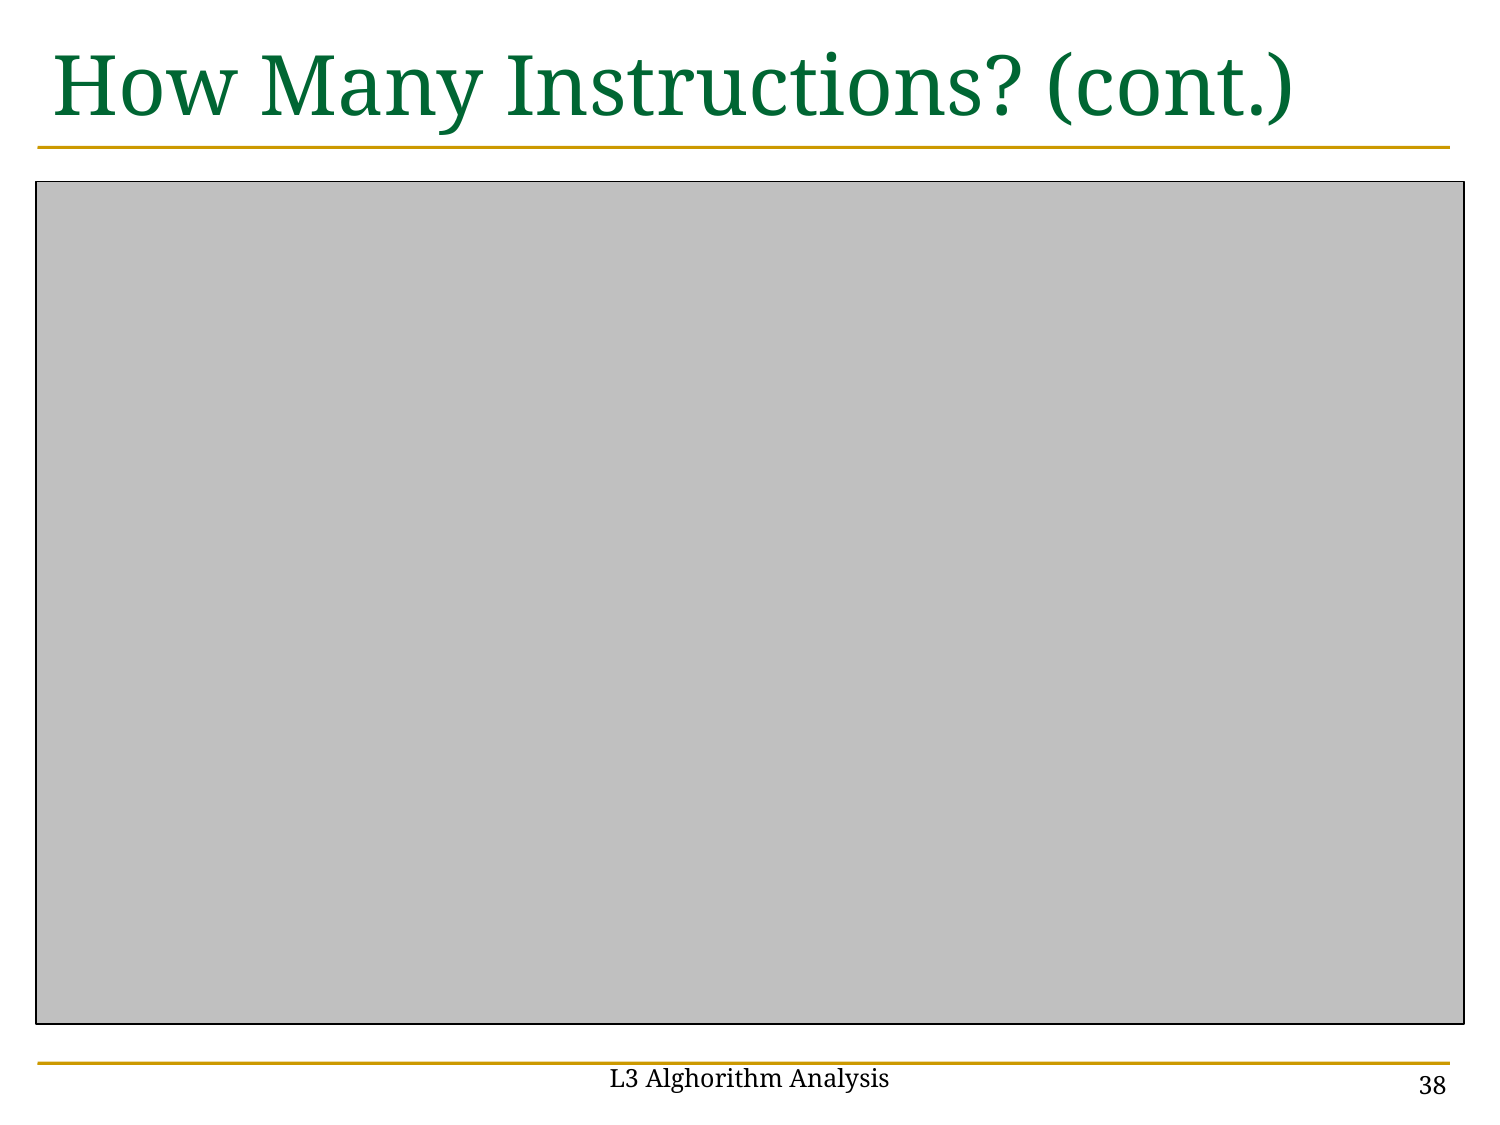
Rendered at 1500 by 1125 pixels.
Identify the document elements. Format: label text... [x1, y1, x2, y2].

text_box [36, 181, 1464, 1024]
slide_number <number> [1111, 1036, 1462, 1112]
footer L3 Alghorithm Analysis [512, 1025, 988, 1100]
title How Many Instructions? (cont.) [37, 24, 1450, 181]
